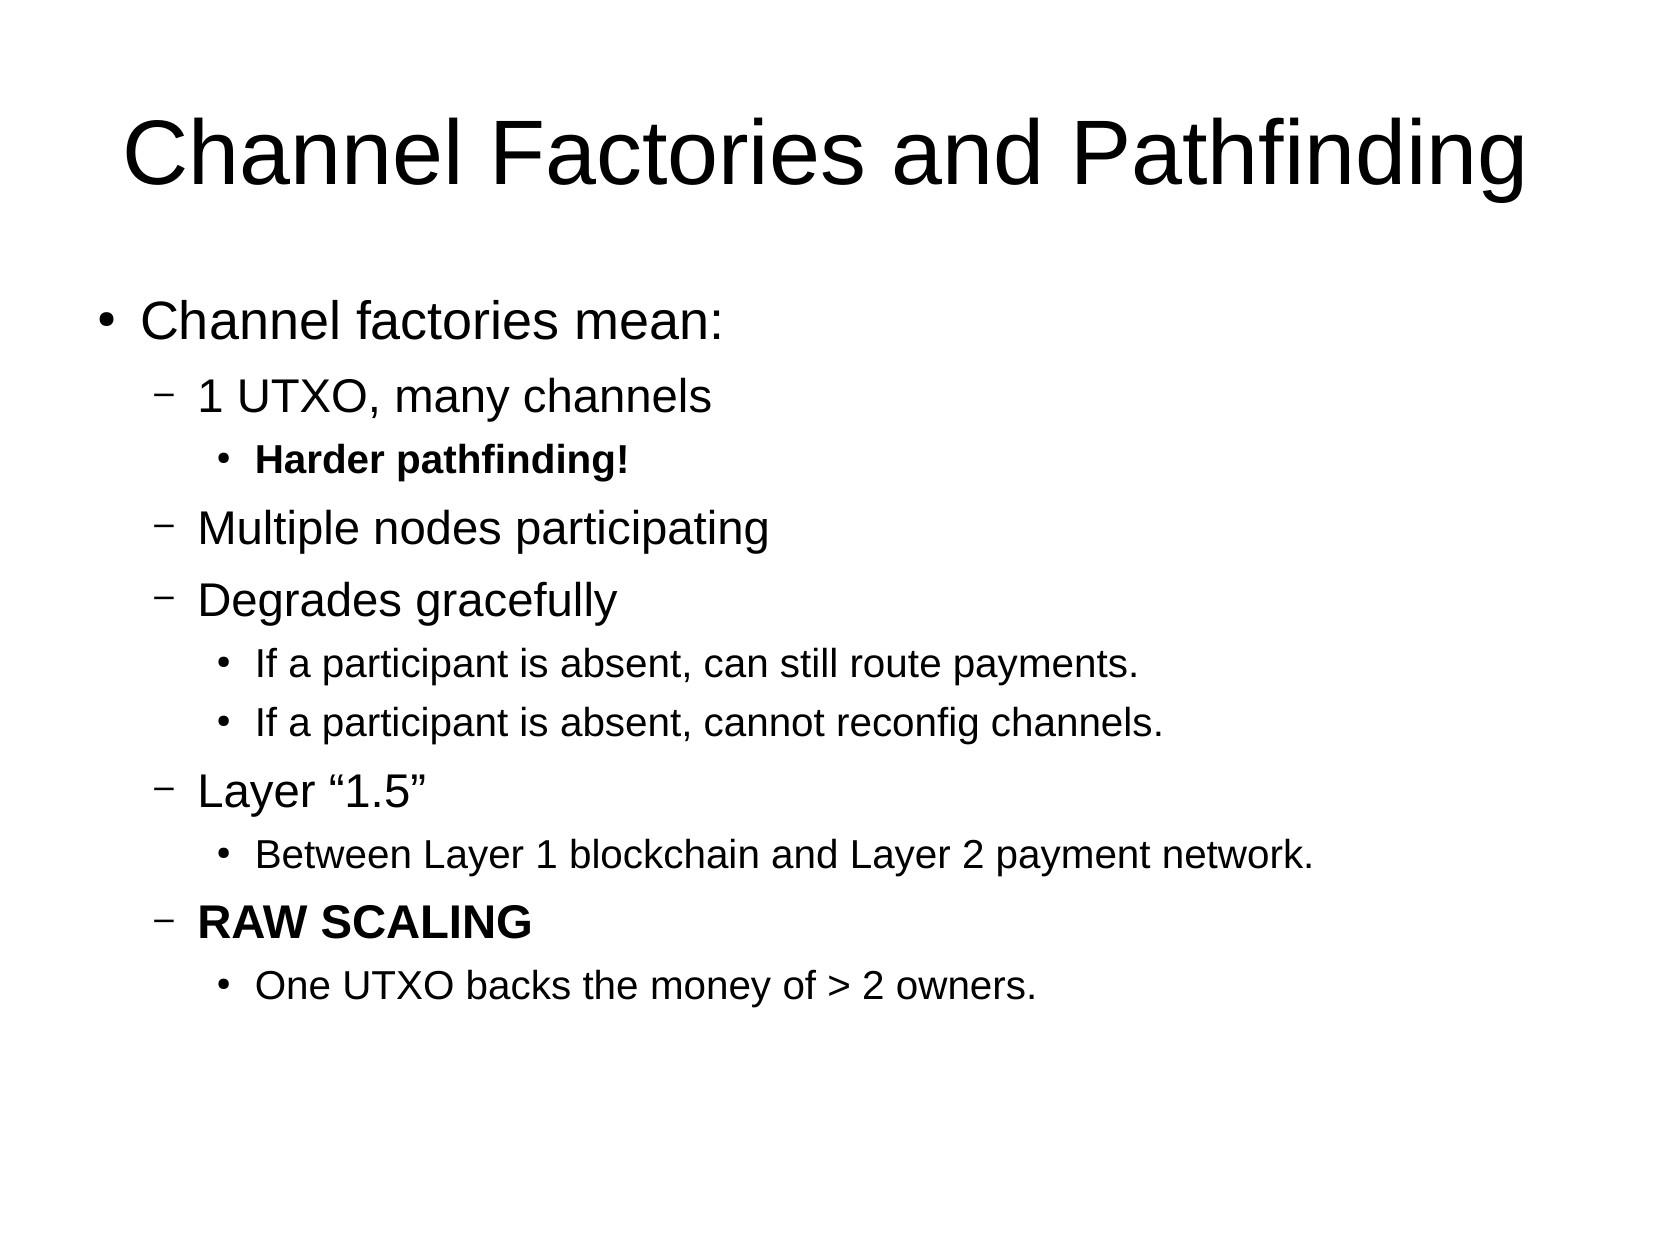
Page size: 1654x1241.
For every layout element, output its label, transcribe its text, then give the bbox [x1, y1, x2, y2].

list Channel factories mean: 1 UTXO, many channels Harder pathfinding! Multiple nodes participating Degrades gracefully If a participant is absent, can still route payments. If a participant is absent, cannot reconfig channels. Layer “1.5” Between Layer 1 blockchain and Layer 2 payment network. RAW SCALING One UTXO backs the money of > 2 owners. [82, 290, 1571, 1010]
title Channel Factories and Pathfinding [82, 49, 1571, 257]
